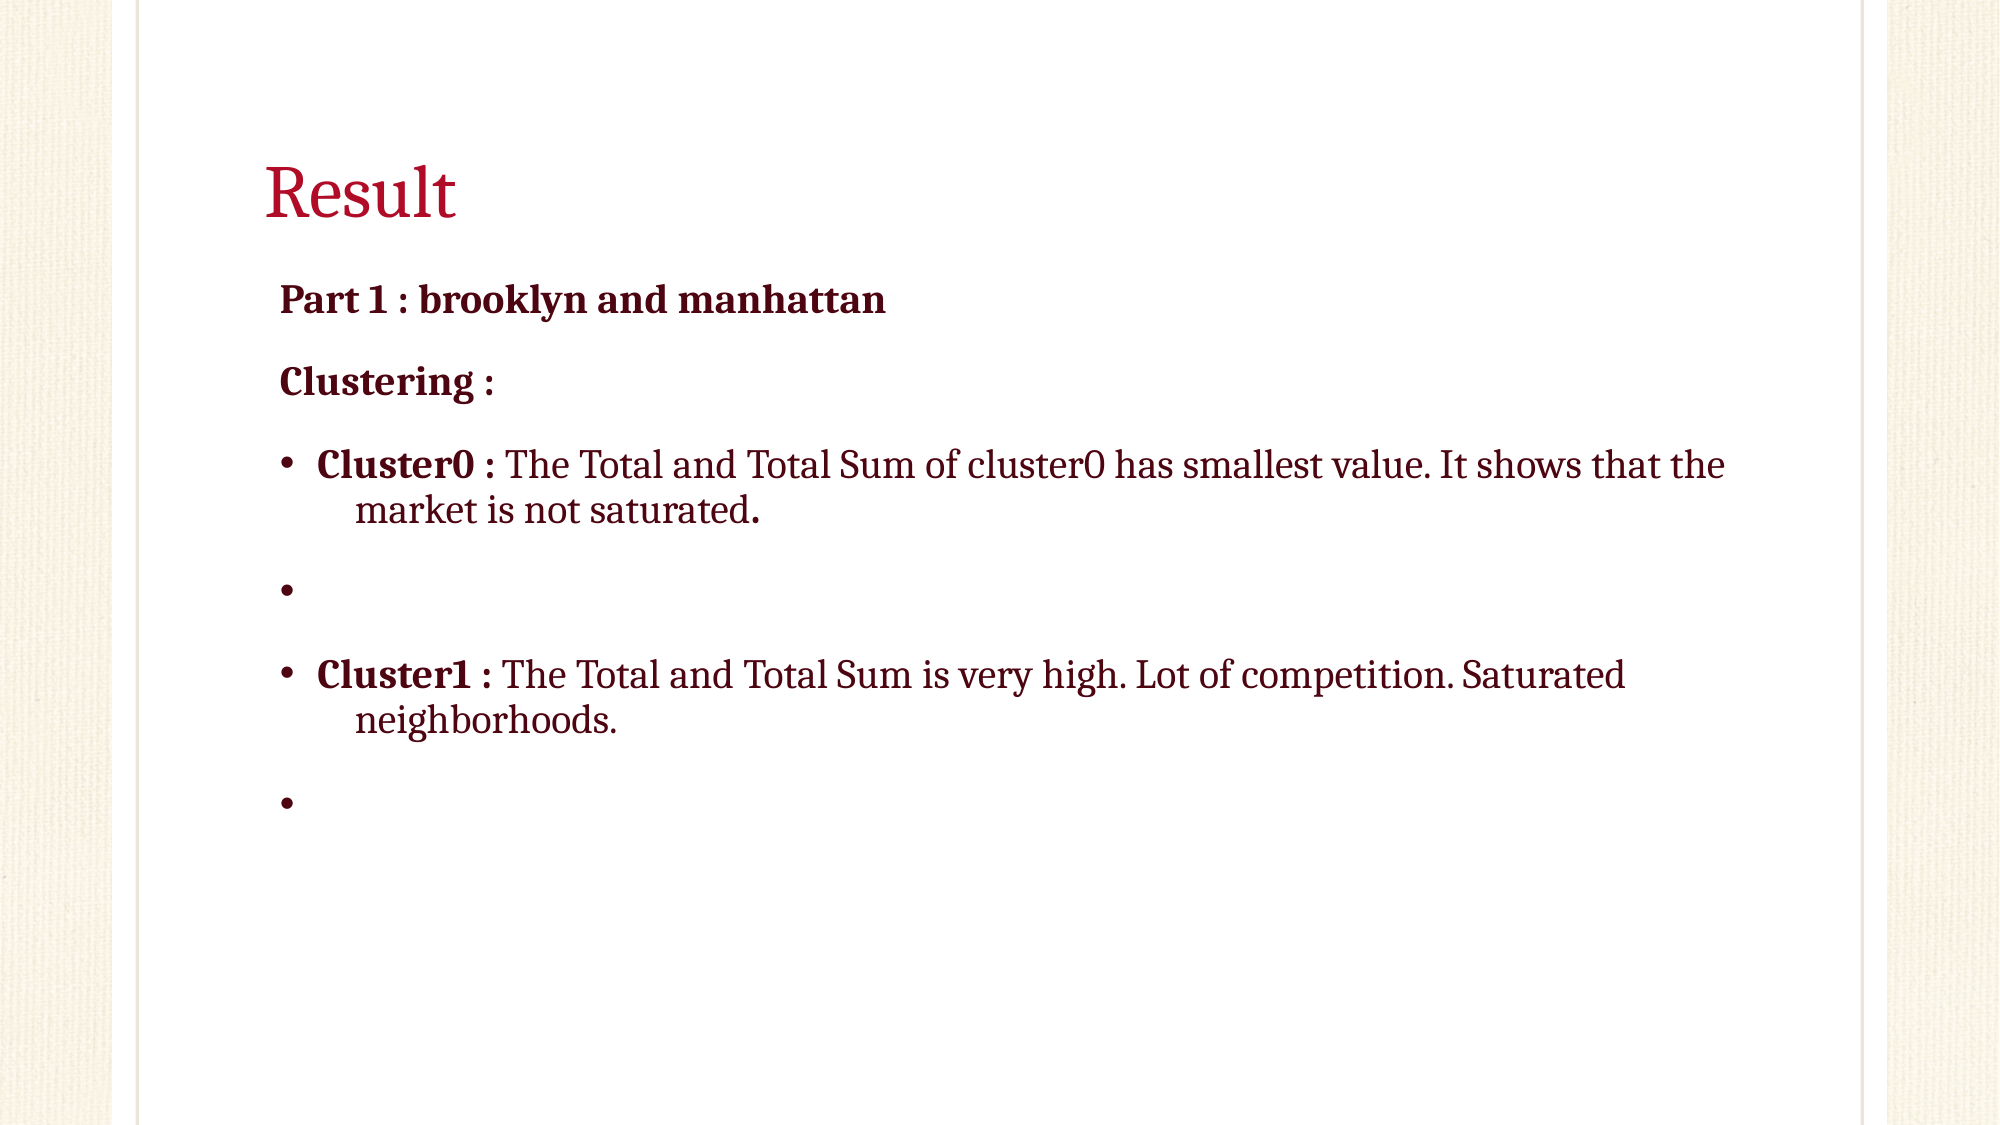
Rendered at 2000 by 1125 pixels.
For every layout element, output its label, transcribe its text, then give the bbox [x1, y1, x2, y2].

list Part 1 : brooklyn and manhattan Clustering : Cluster0 : The Total and Total Sum of cluster0 has smallest value. It shows that the market is not saturated. Cluster1 : The Total and Total Sum is very high. Lot of competition. Saturated neighborhoods. [249, 269, 1750, 1013]
title Result [249, 52, 1750, 240]
